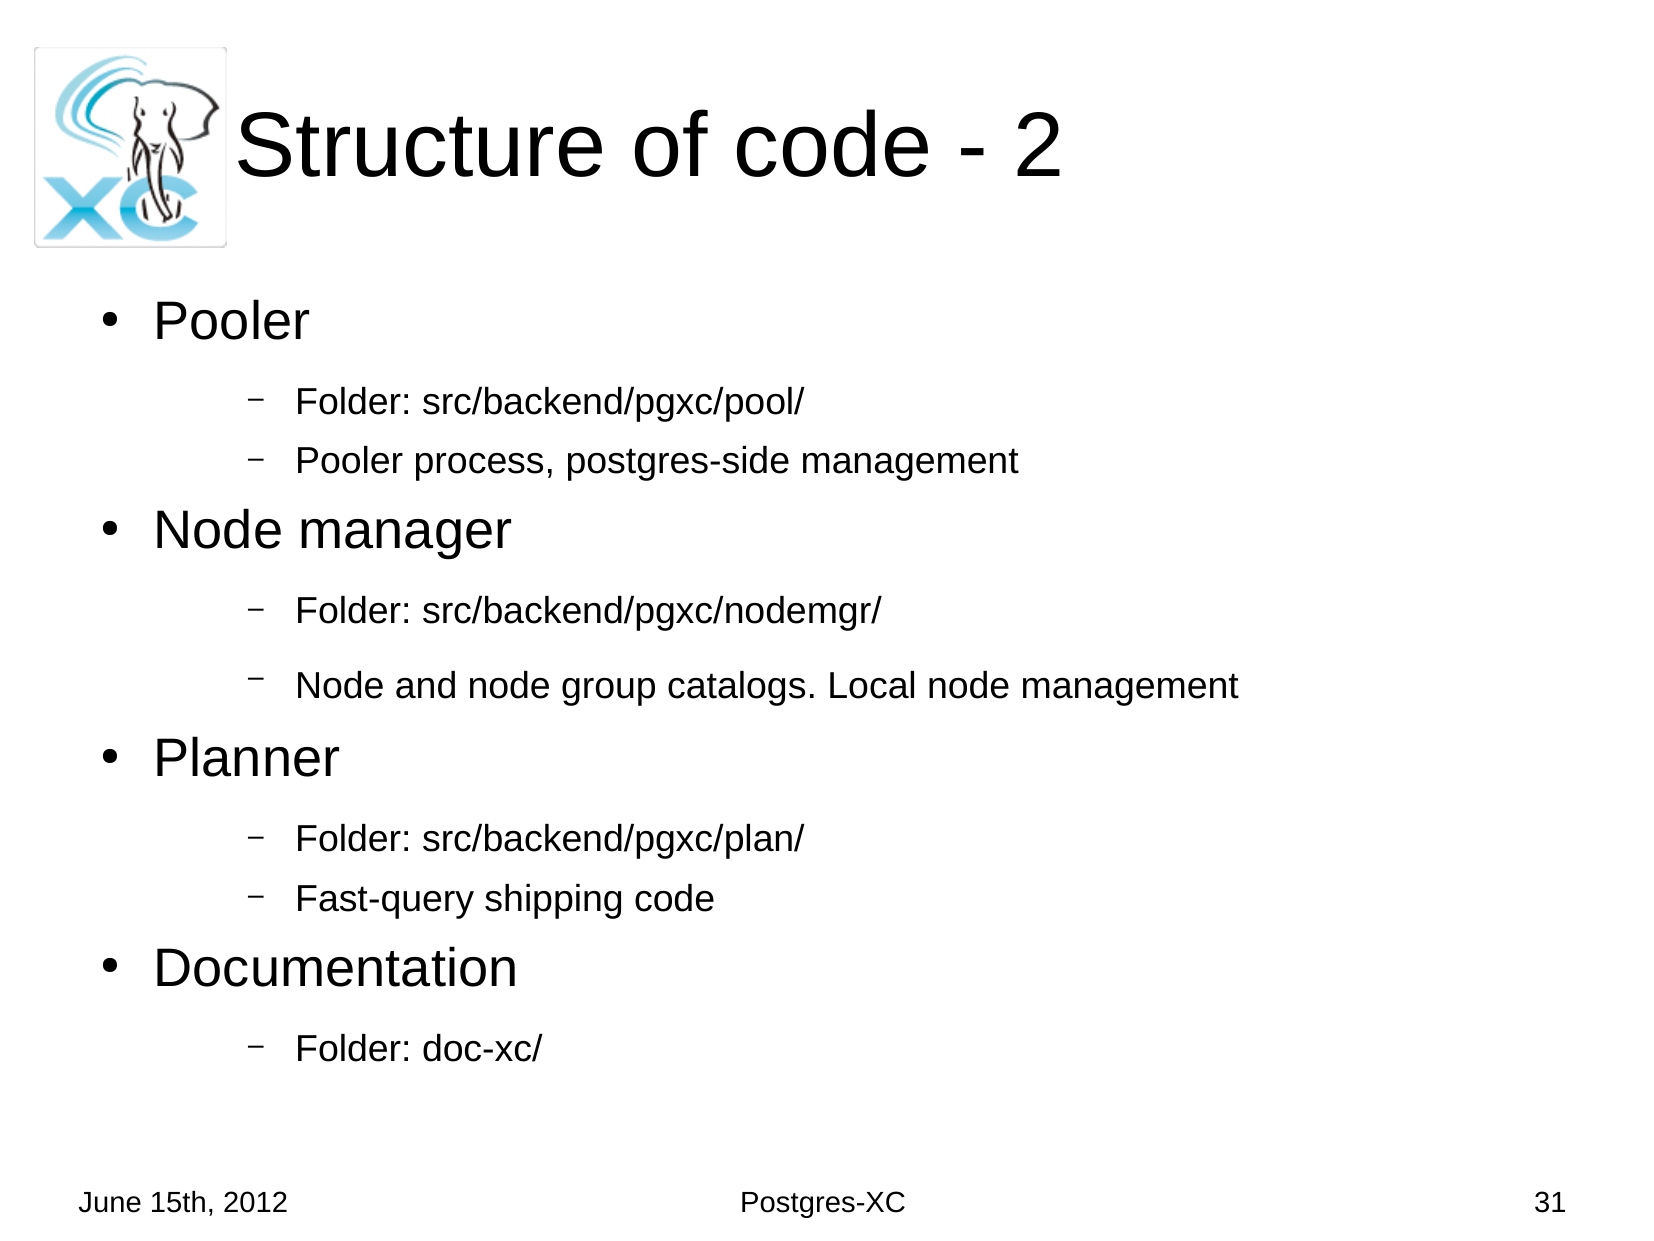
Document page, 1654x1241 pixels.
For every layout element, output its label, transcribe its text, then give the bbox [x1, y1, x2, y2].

title Structure of code - 2 [234, 40, 1599, 248]
picture [34, 47, 227, 248]
list Pooler Folder: src/backend/pgxc/pool/ Pooler process, postgres-side management Node manager Folder: src/backend/pgxc/nodemgr/ Node and node group catalogs. Local node management Planner Folder: src/backend/pgxc/plan/ Fast-query shipping code Documentation Folder: doc-xc/ [82, 290, 1571, 1161]
